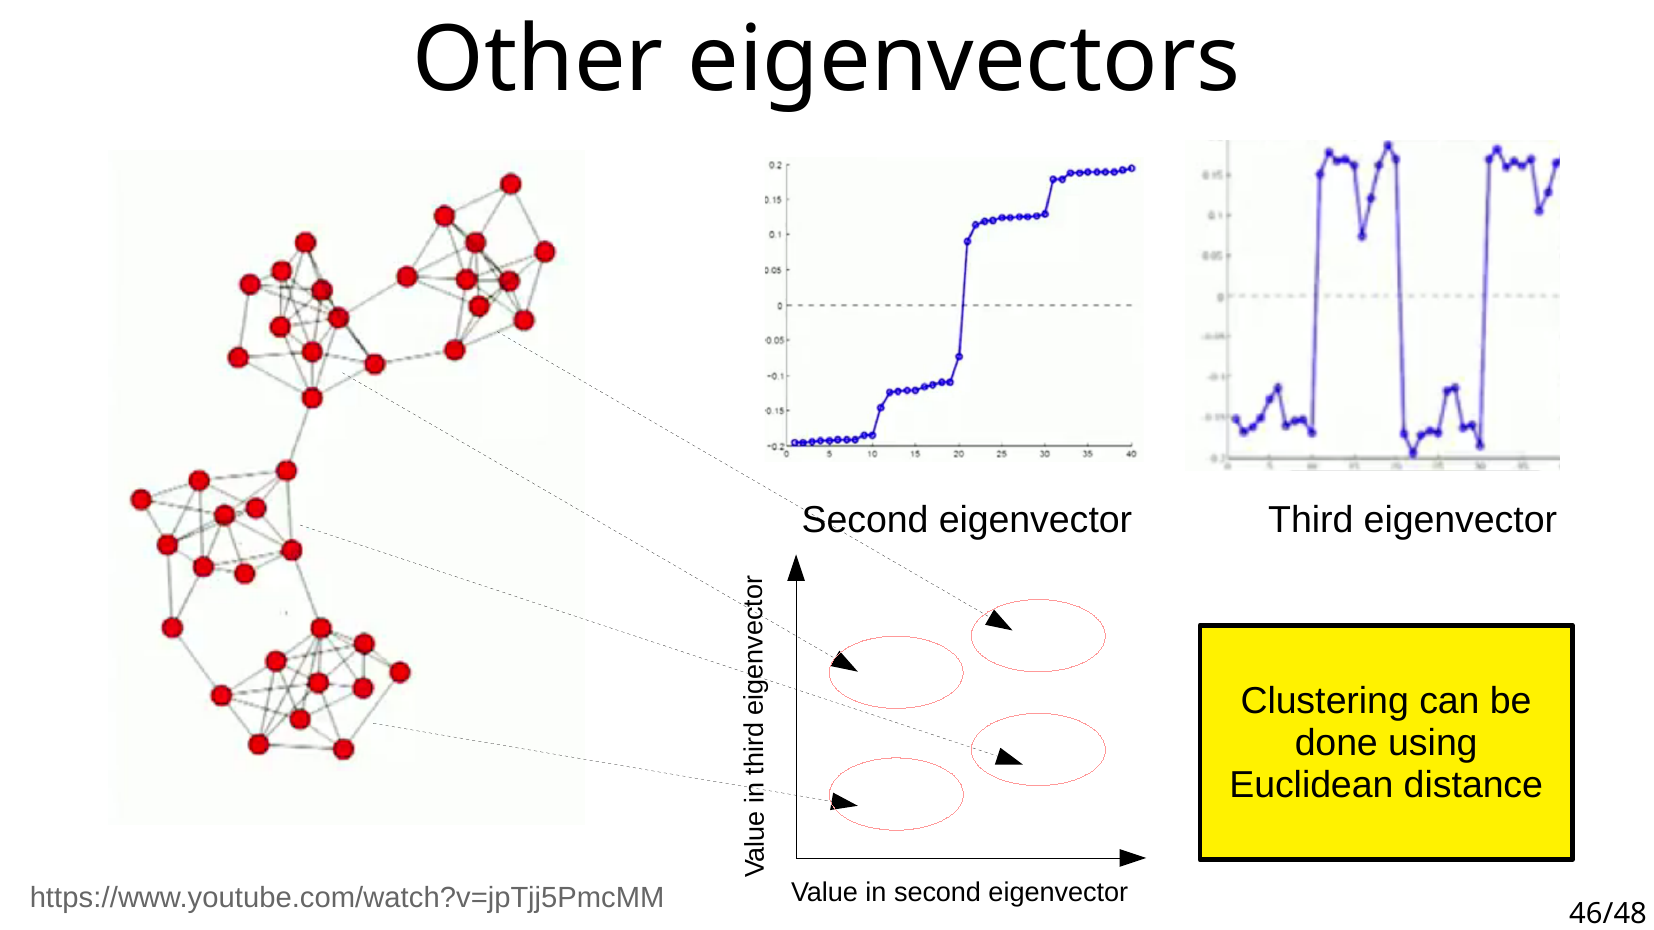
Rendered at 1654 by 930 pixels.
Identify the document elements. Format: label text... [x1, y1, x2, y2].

text_box Second eigenvector [786, 491, 1147, 549]
picture [1185, 140, 1561, 471]
text_box Clustering can be done using Euclidean distance [1200, 625, 1573, 860]
text_box Value in second eigenvector [777, 869, 1163, 915]
text_box https://www.youtube.com/watch?v=jpTjj5PmcMM [15, 873, 976, 921]
text_box Value in third eigenvector [729, 543, 778, 873]
title Other eigenvectors [82, 0, 1571, 120]
text_box Third eigenvector [1253, 491, 1573, 549]
picture [765, 157, 1144, 462]
picture [108, 150, 586, 826]
